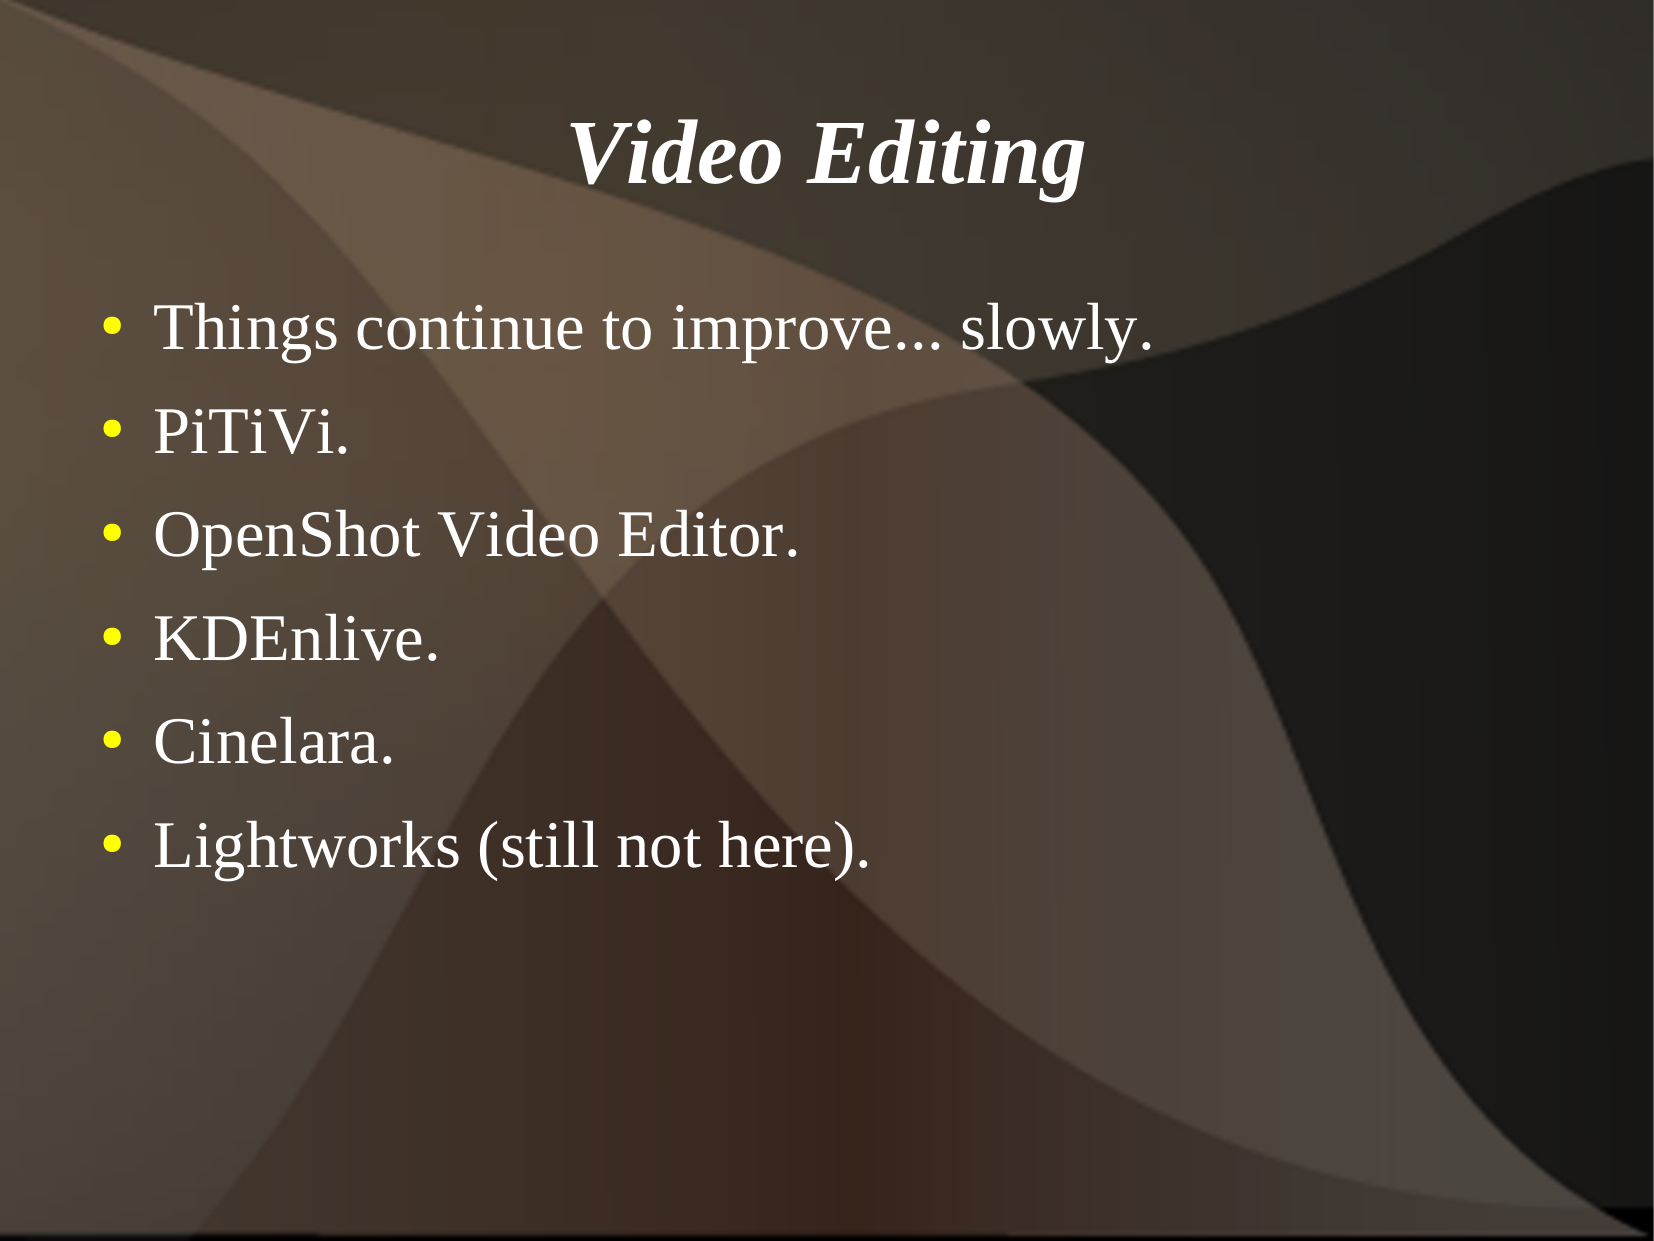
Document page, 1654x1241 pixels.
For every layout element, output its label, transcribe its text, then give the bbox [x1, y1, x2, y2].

title Video Editing [82, 56, 1571, 250]
picture [0, 0, 1654, 1241]
list Things continue to improve... slowly. PiTiVi. OpenShot Video Editor. KDEnlive. Cinelara. Lightworks (still not here). [82, 290, 1571, 1094]
